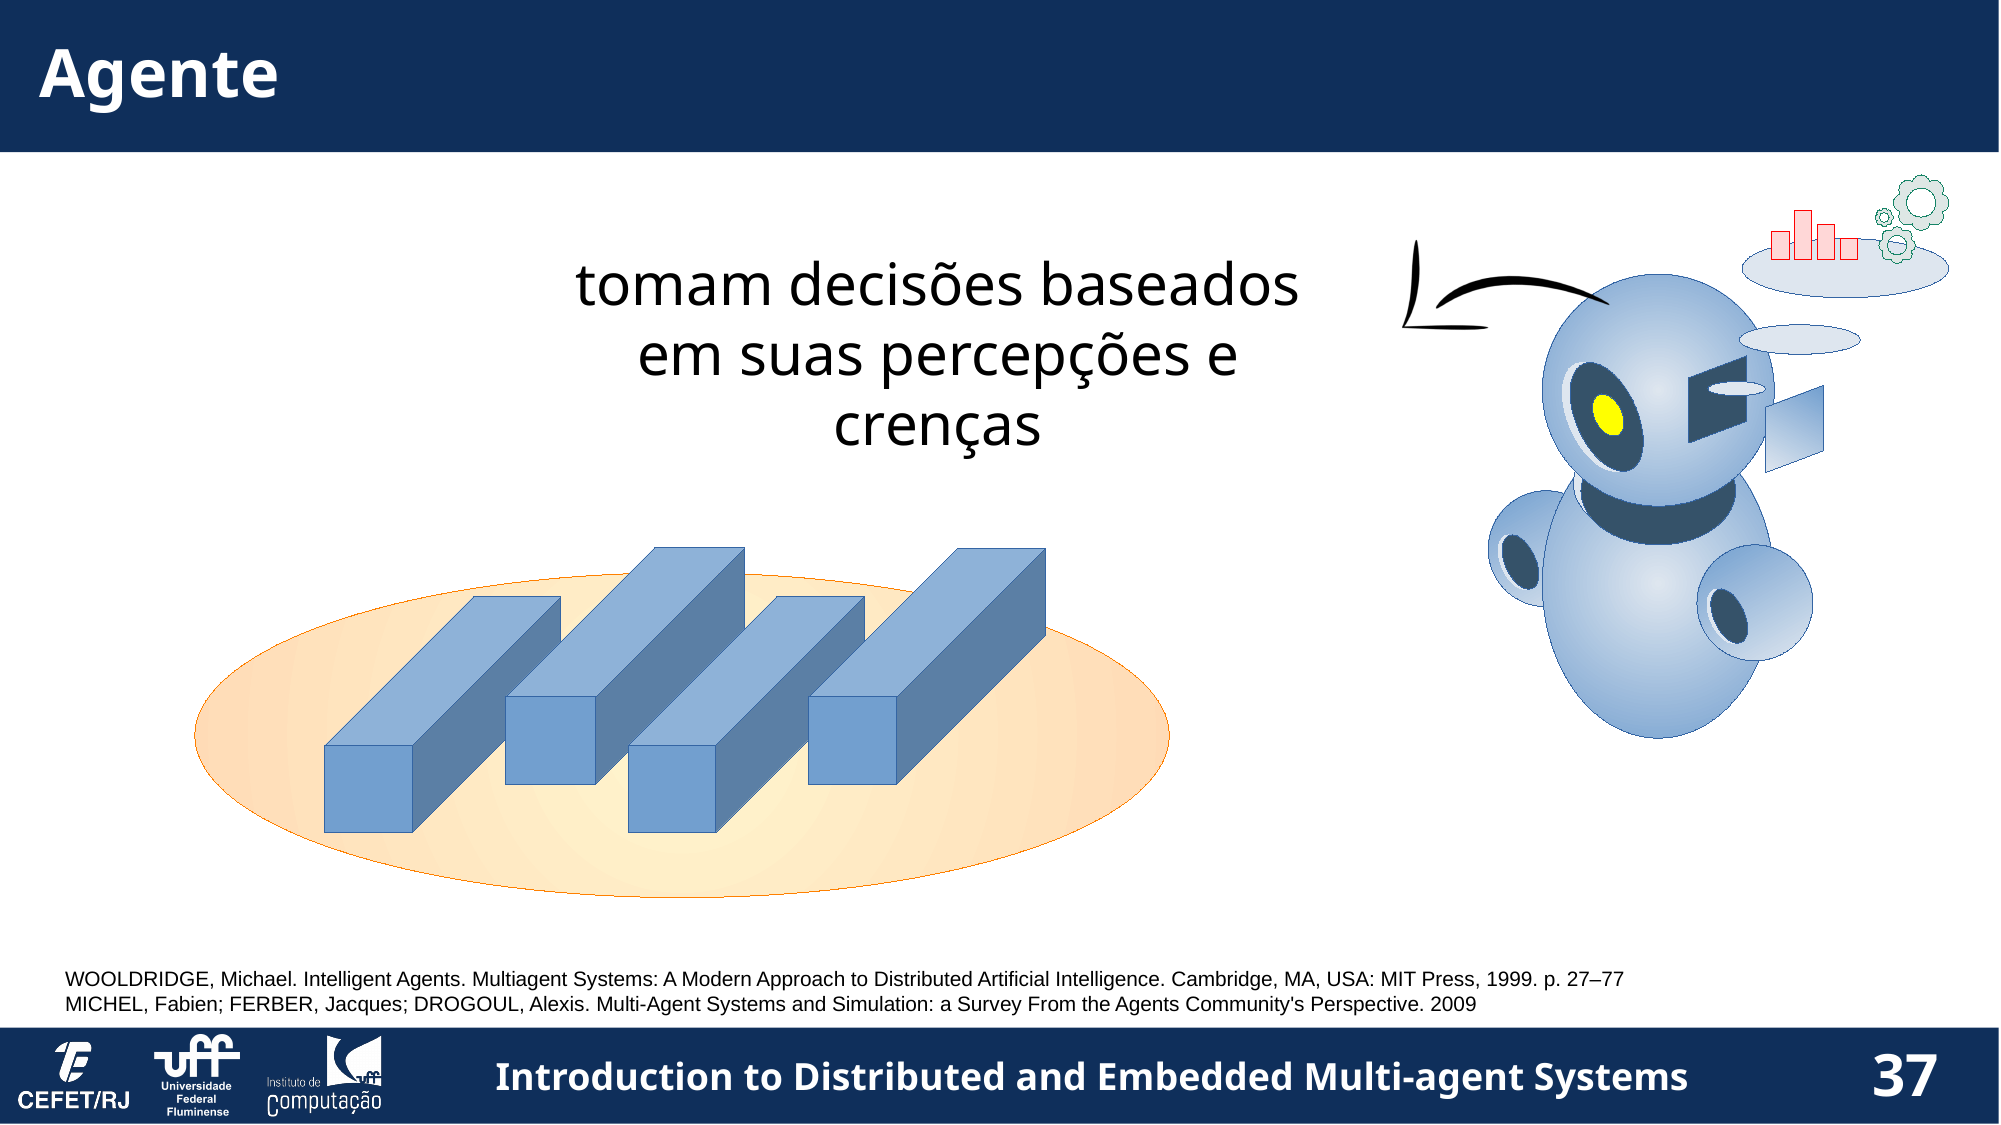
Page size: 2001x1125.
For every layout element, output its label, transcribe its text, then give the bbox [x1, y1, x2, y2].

picture [153, 1033, 241, 1121]
text_box tomam decisões baseados em suas percepções e crenças [513, 240, 1363, 465]
text_box [1875, 208, 1894, 227]
text_box Agente [25, 23, 1999, 119]
text_box [1893, 174, 1949, 231]
picture [1387, 208, 1610, 343]
text_box [1742, 210, 1949, 298]
picture [18, 1021, 129, 1125]
picture [265, 1033, 383, 1117]
text_box [194, 549, 1170, 898]
text_box WOOLDRIDGE, Michael. Intelligent Agents. Multiagent Systems: A Modern Approach to Distributed Artificial Intelligence. Cambridge, MA, USA: MIT Press, 1999. p. 27–77 MICHEL, Fabien; FERBER, Jacques; DROGOUL, Alexis. Multi-Agent Systems and Simulation: a Survey From the Agents Community's Perspective. 2009 [50, 958, 1969, 1024]
text_box [1488, 274, 1861, 739]
